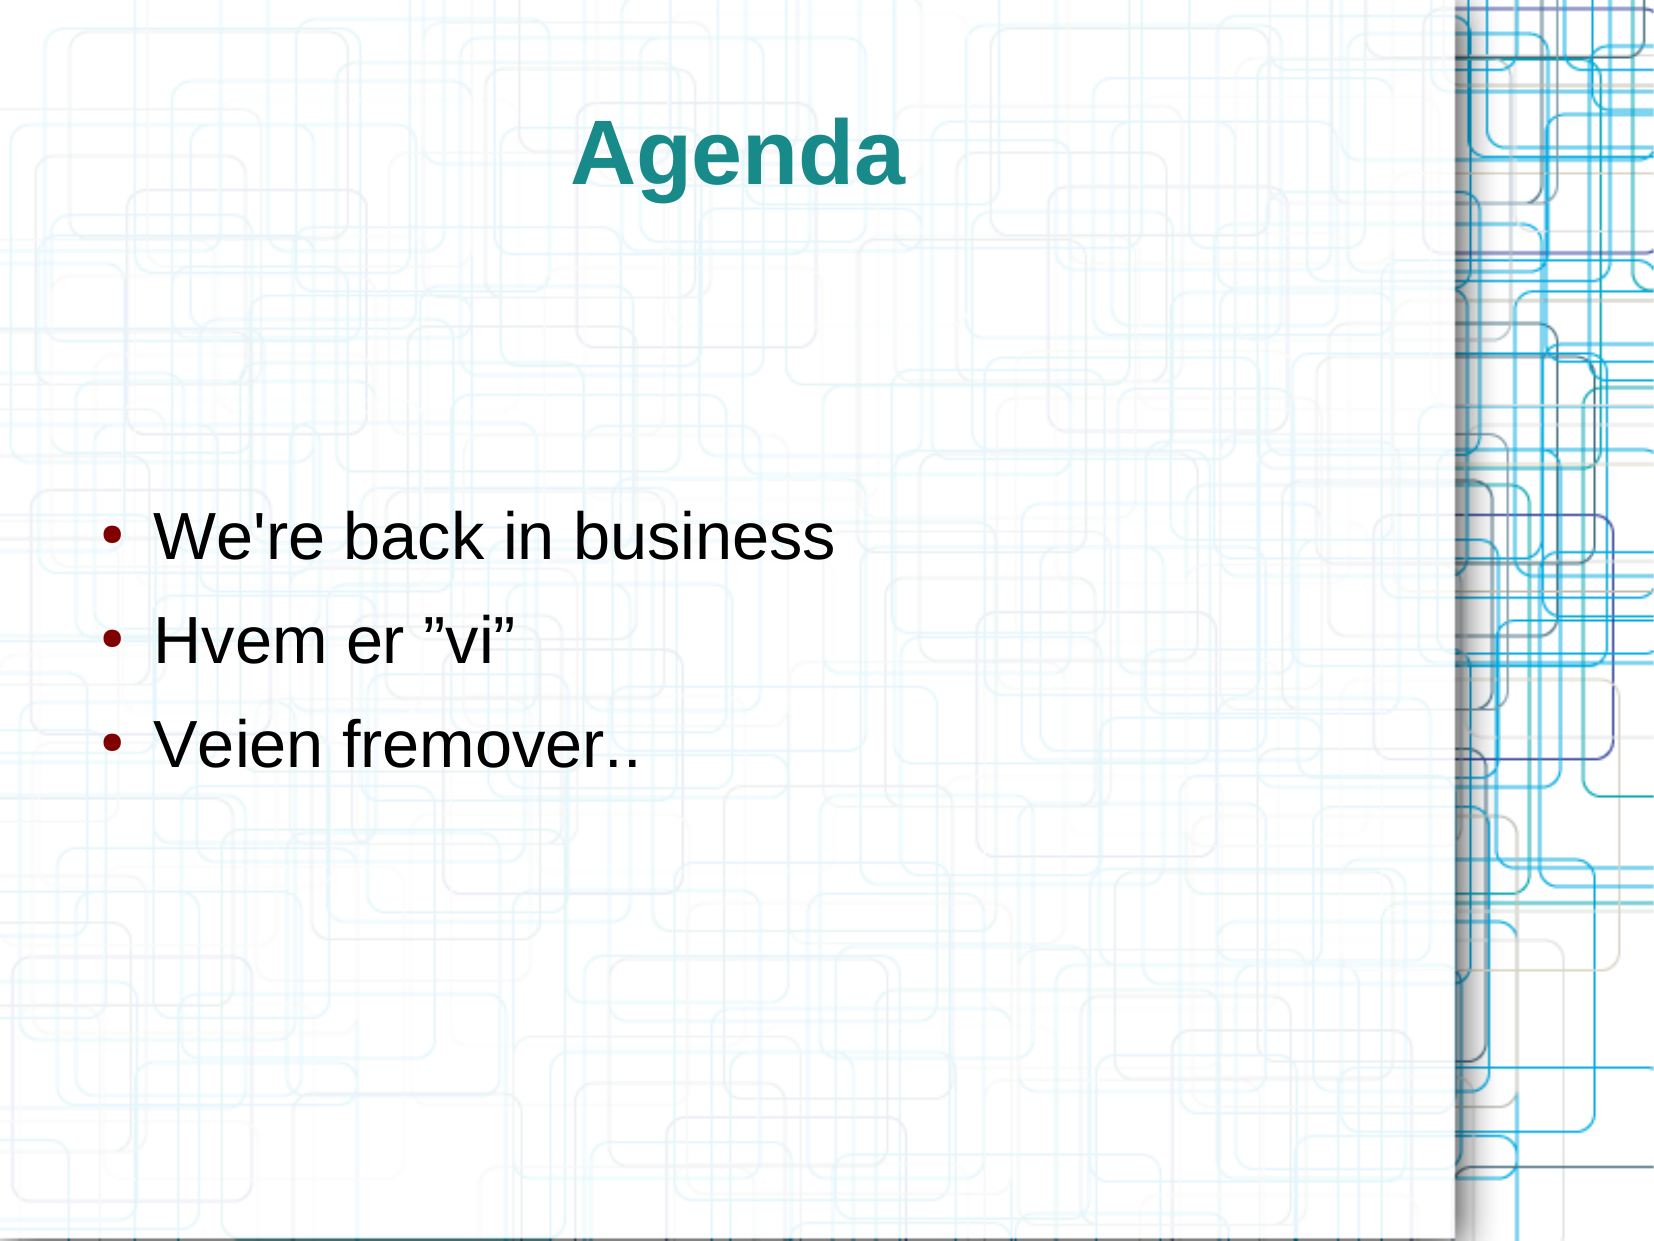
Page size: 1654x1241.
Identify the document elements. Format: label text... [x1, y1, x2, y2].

list We're back in business Hvem er ”vi” Veien fremover.. [82, 290, 1418, 1109]
picture [0, 0, 1654, 1241]
title Agenda [59, 49, 1418, 257]
